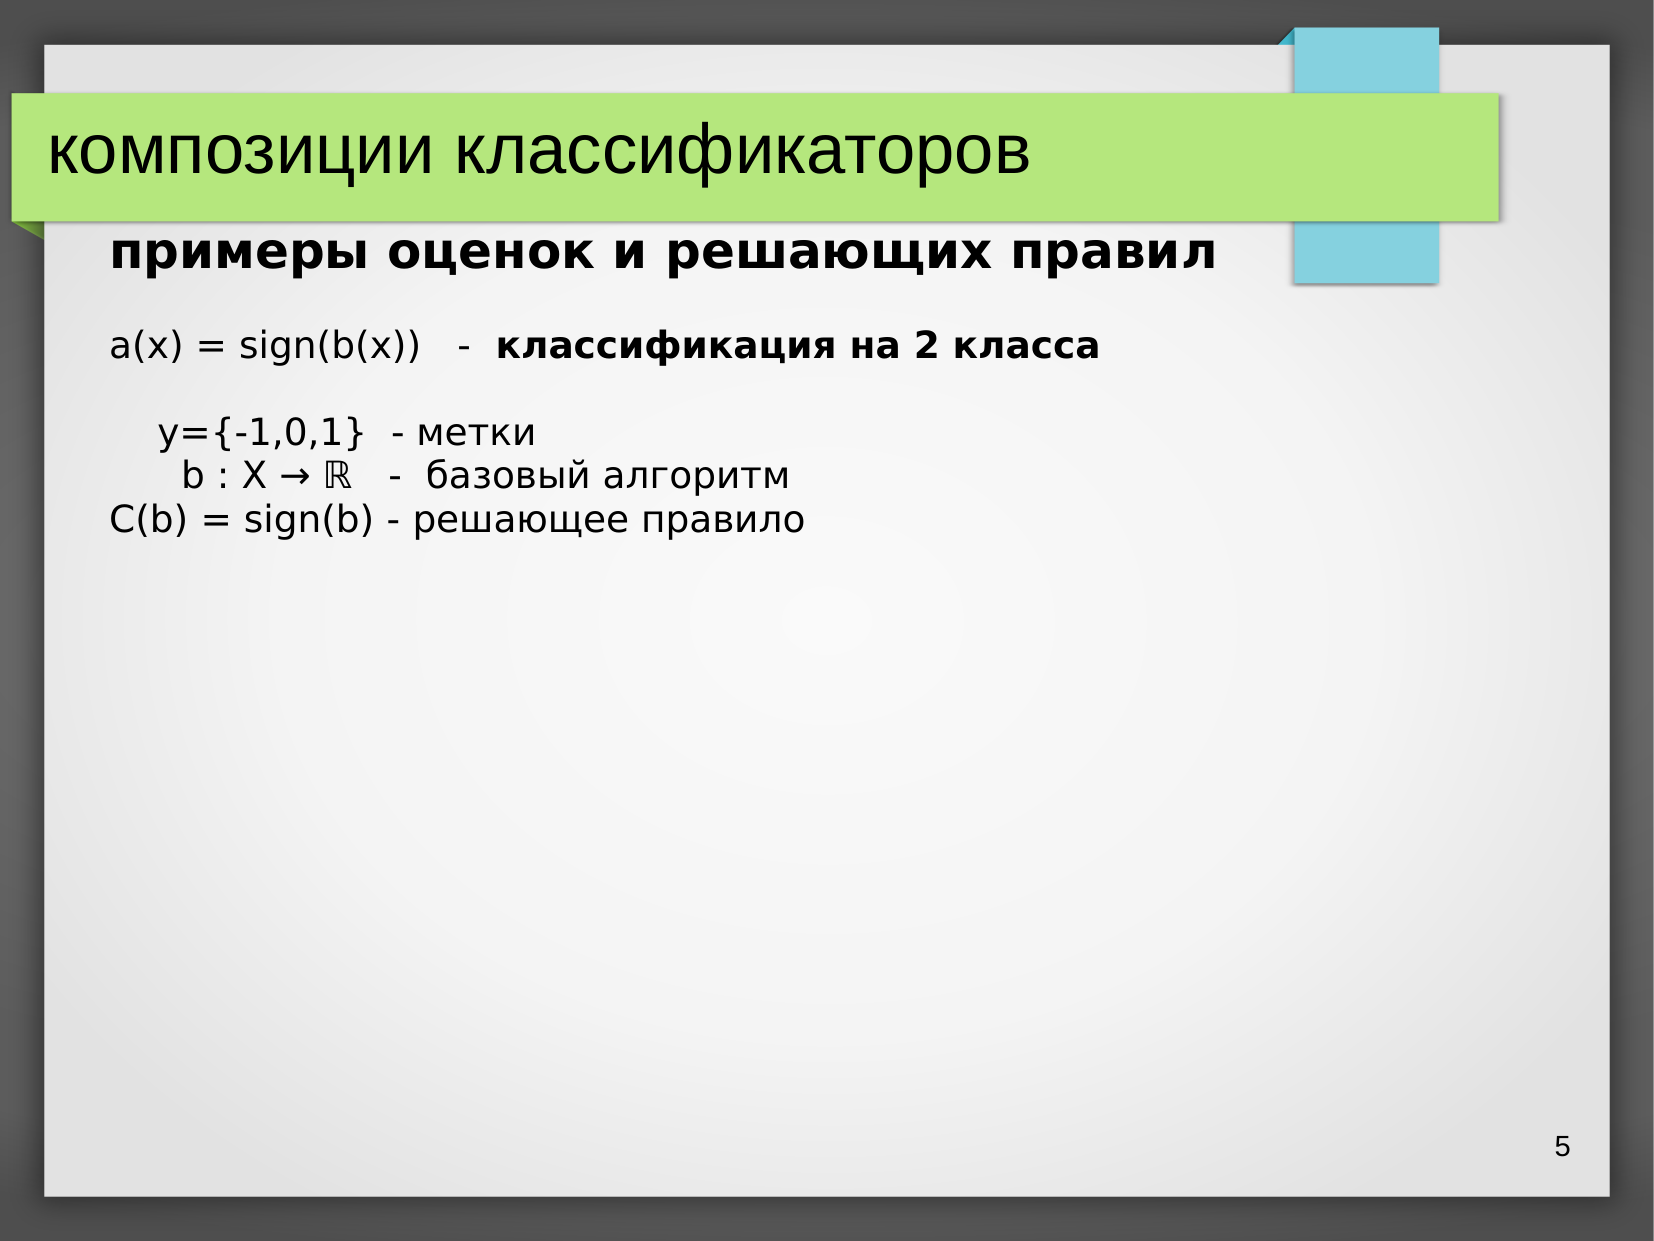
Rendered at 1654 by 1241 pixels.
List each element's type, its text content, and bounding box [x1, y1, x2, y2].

text_box примеры оценок и решающих правил a(x) = sign(b(x)) - классификация на 2 класса y={-1,0,1} - метки b : X → ℝ - базовый алгоритм C(b) = sign(b) - решающее правило [94, 214, 1453, 556]
title композиции классификаторов [47, 109, 1501, 189]
picture [0, 0, 1654, 1241]
